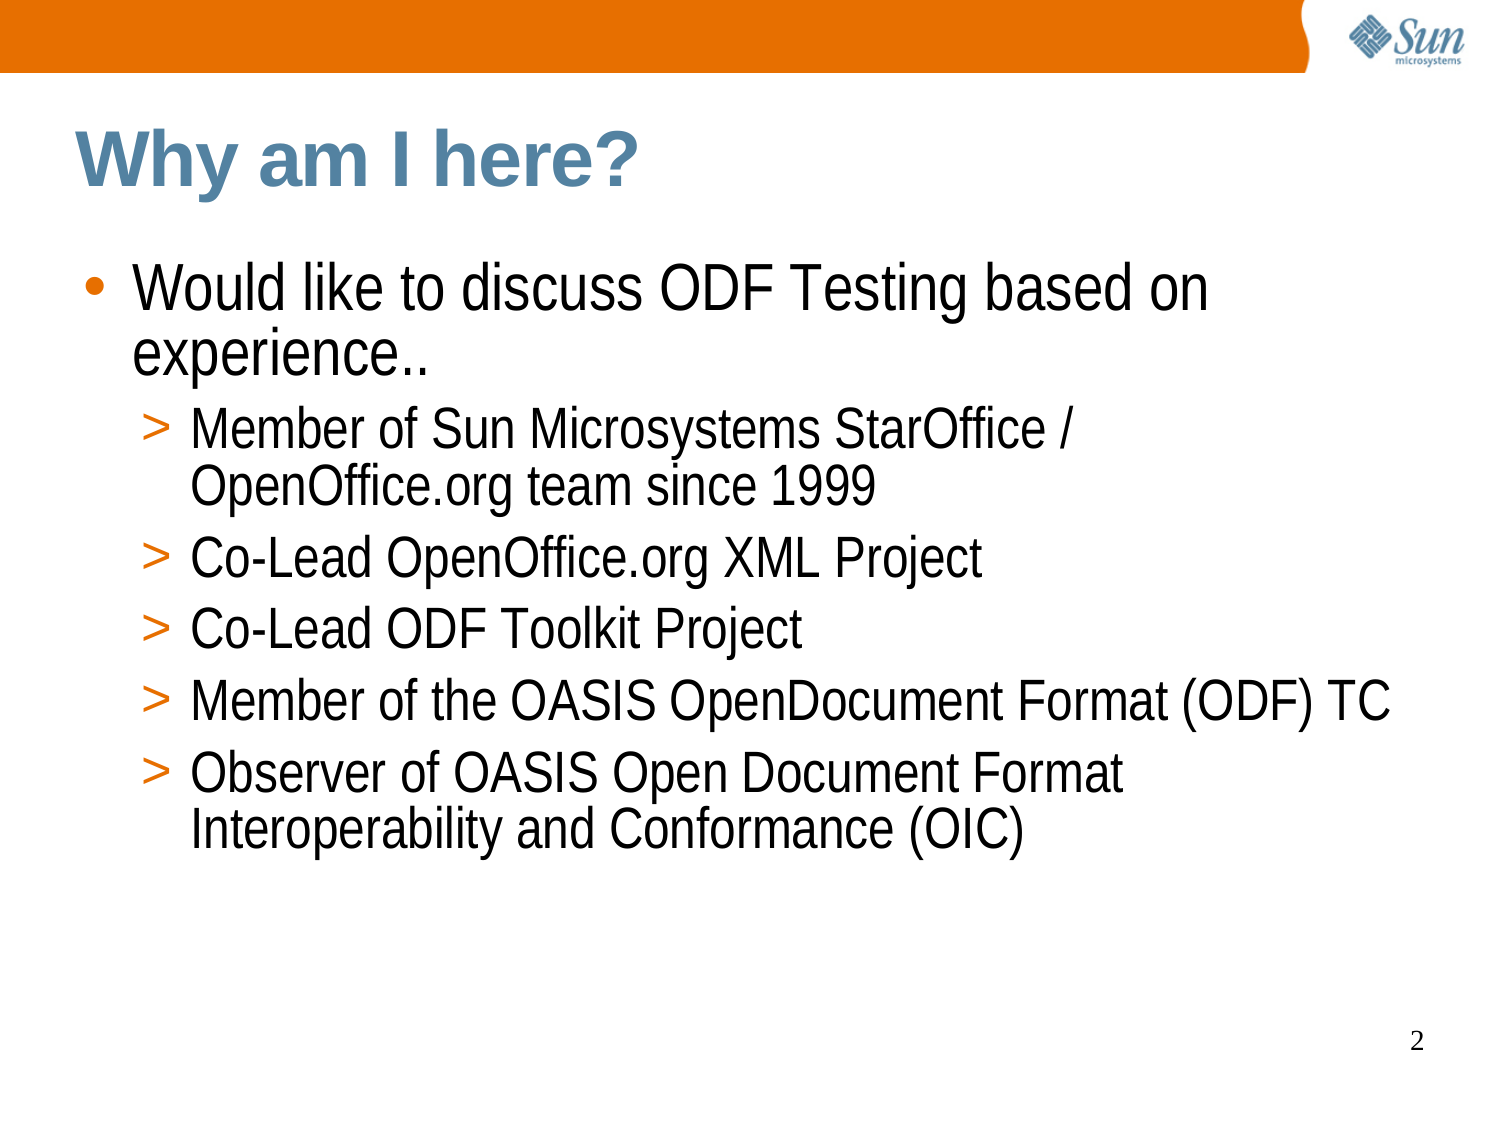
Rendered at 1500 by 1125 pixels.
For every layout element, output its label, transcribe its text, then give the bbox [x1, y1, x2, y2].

title Why am I here? [75, 123, 1437, 227]
list Would like to discuss ODF Testing based on experience.. Member of Sun Microsystems StarOffice / OpenOffice.org team since 1999 Co-Lead OpenOffice.org XML Project Co-Lead ODF Toolkit Project Member of the OASIS OpenDocument Format (ODF) TC Observer of OASIS Open Document Format Interoperability and Conformance (OIC) [64, 258, 1401, 1062]
picture [0, 0, 1500, 73]
